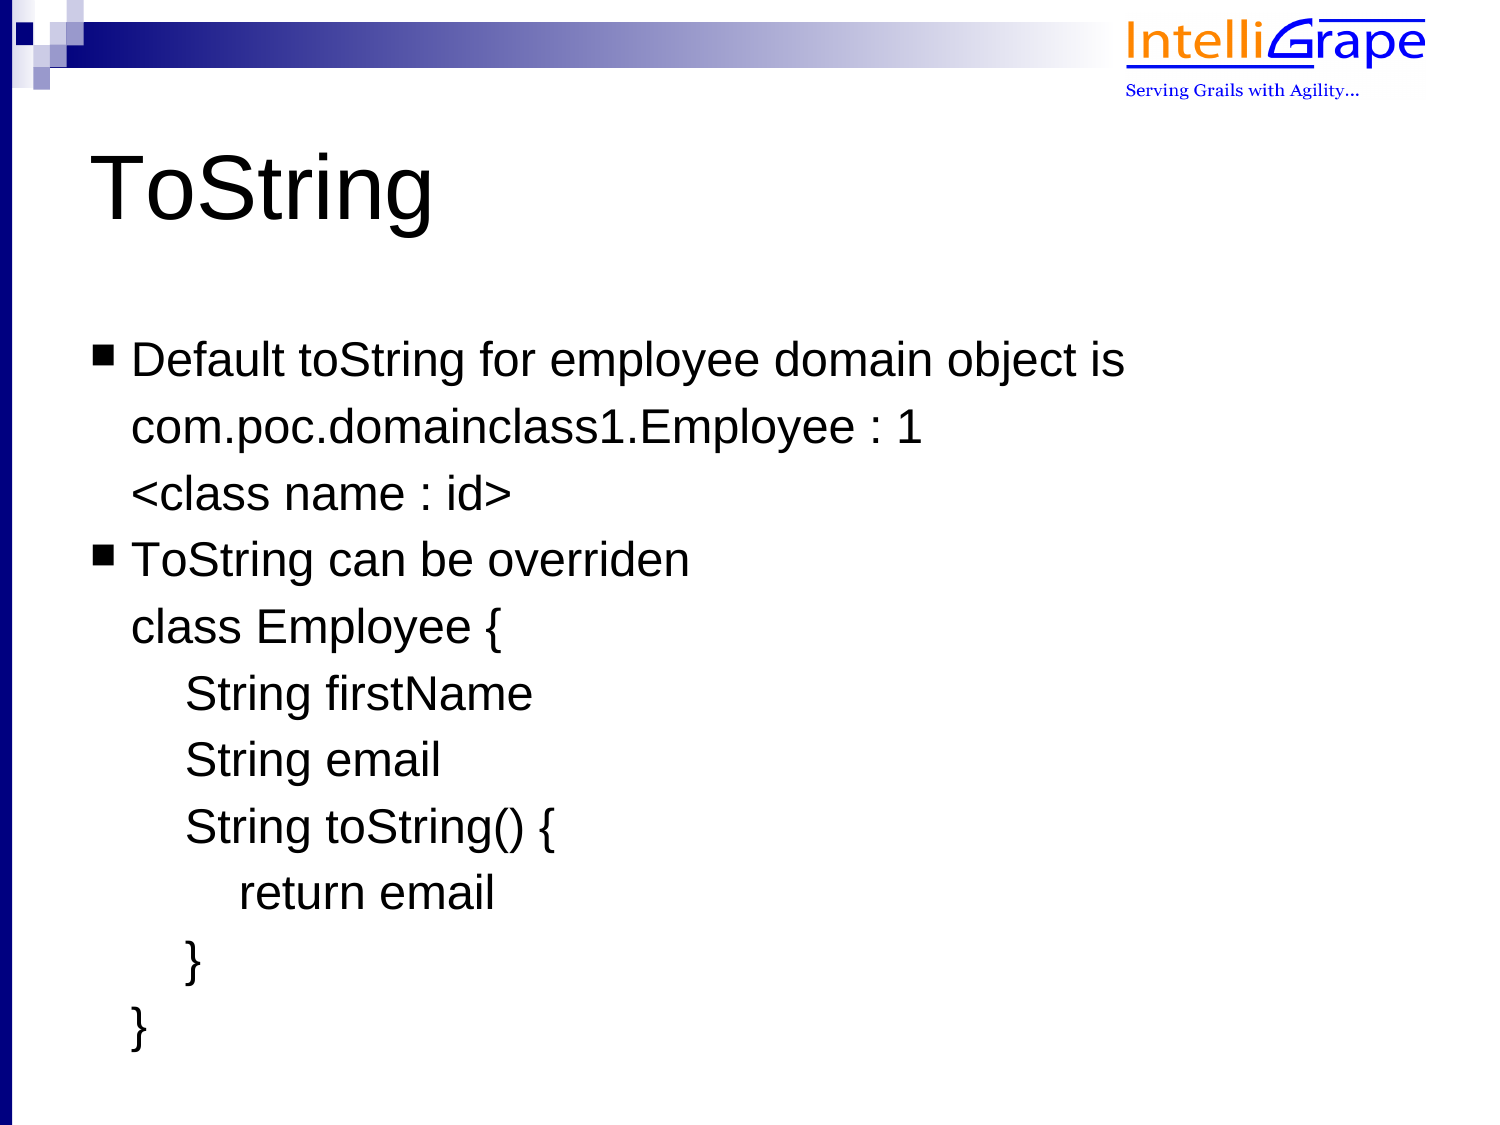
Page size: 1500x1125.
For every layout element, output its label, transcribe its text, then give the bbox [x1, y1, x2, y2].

picture [1125, 12, 1425, 75]
title ToString [75, 75, 1426, 301]
list Default toString for employee domain object is com.poc.domainclass1.Employee : 1 <class name : id> ToString can be overriden class Employee { String firstName String email String toString() { return email } } [75, 324, 1426, 1068]
